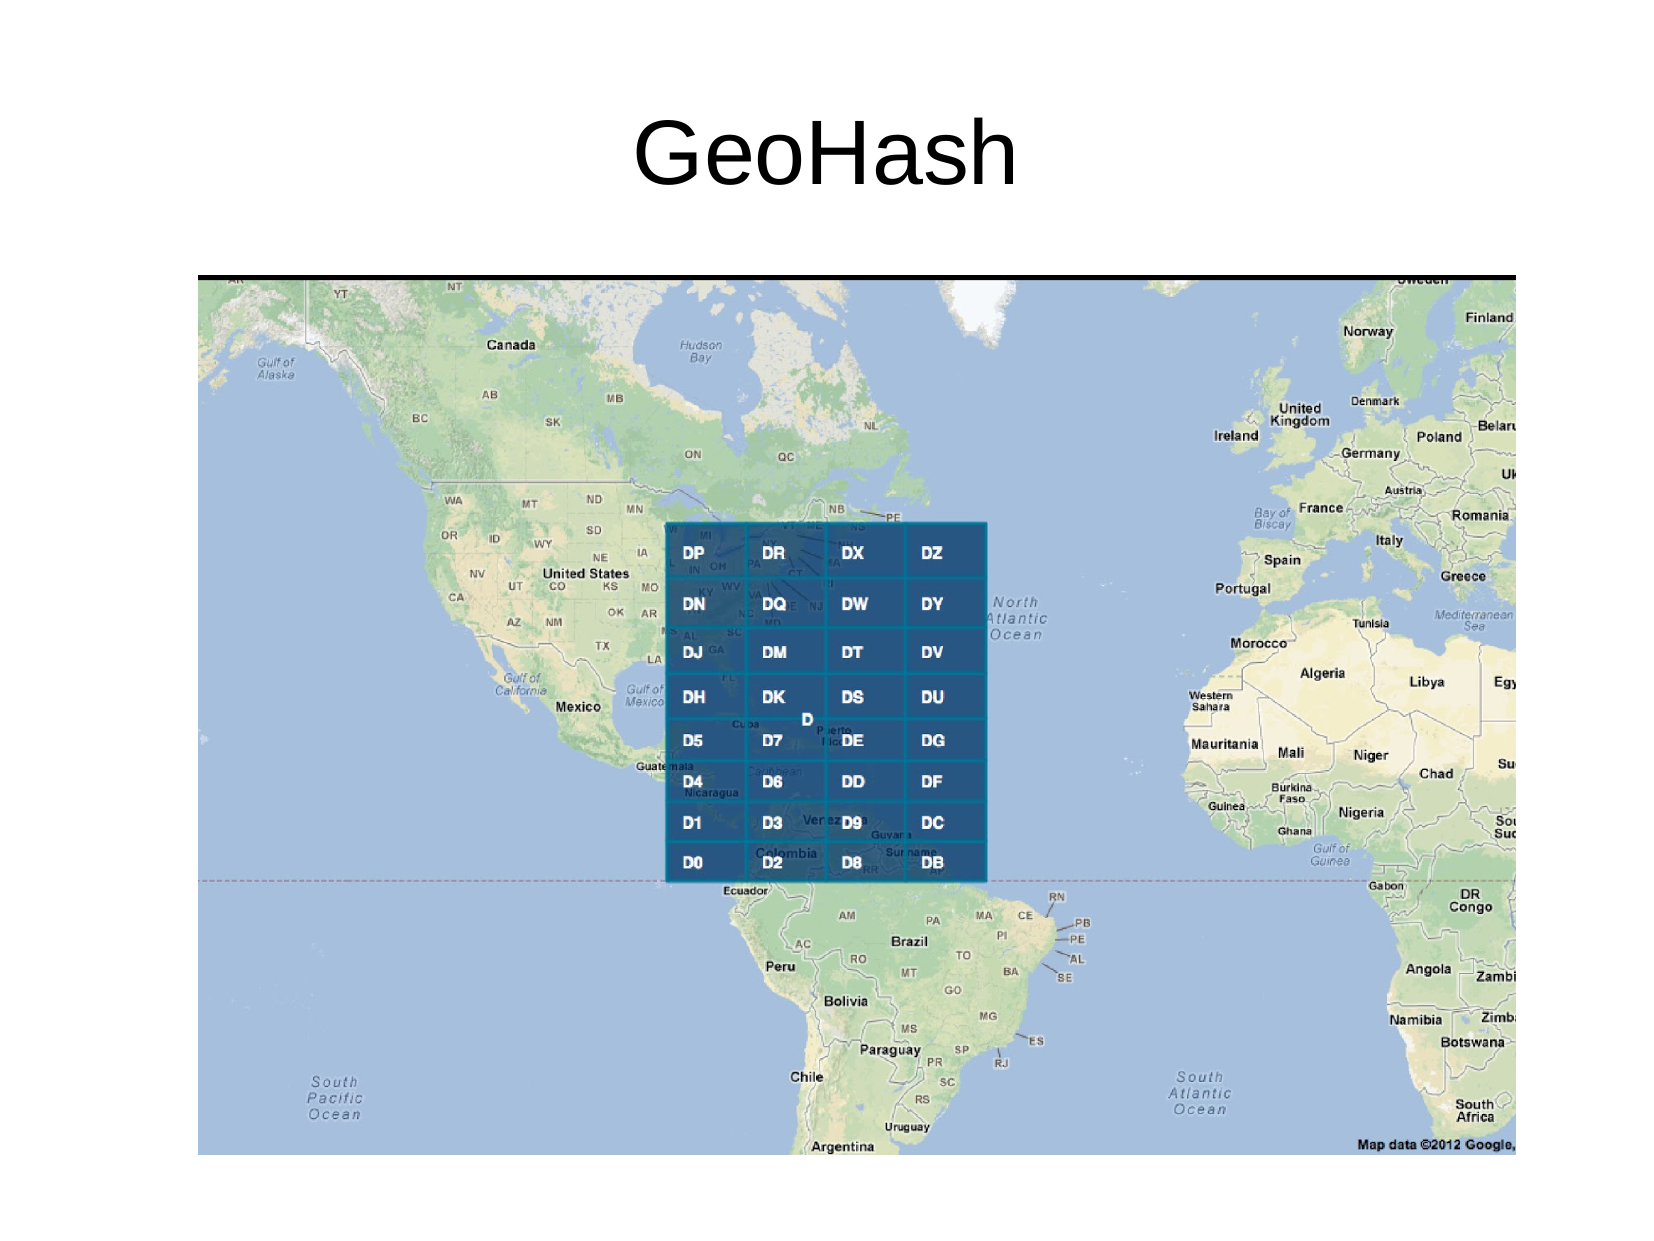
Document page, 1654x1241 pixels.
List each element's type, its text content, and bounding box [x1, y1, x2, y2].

title GeoHash [82, 49, 1571, 257]
picture [198, 275, 1516, 1156]
